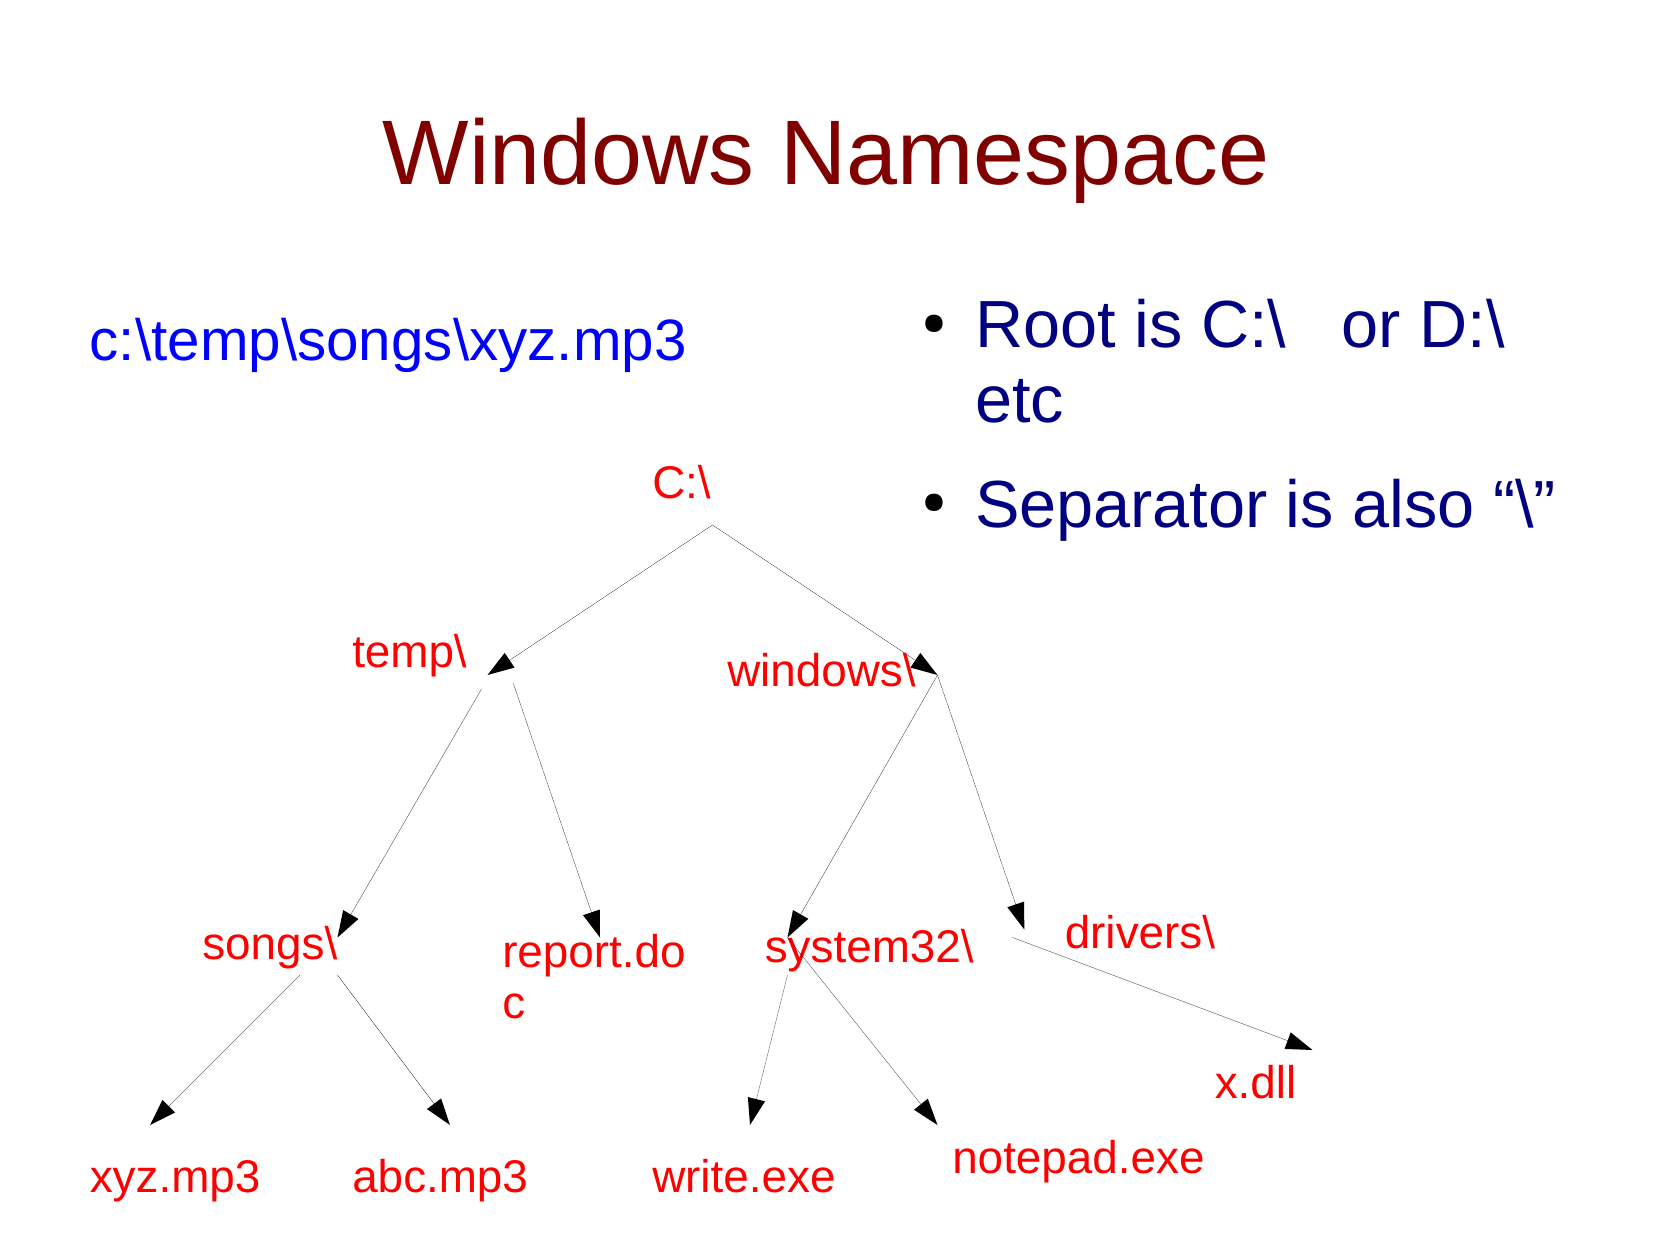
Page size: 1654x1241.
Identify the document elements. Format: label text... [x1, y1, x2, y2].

text_box temp\ [337, 618, 526, 685]
text_box x.dll [1200, 1082, 1463, 1117]
text_box abc.mp3 [337, 1143, 563, 1210]
text_box C:\ [637, 450, 826, 517]
list Root is C:\ or D:\ etc Separator is also “\” [904, 287, 1613, 1082]
title Windows Namespace [82, 49, 1571, 257]
text_box xyz.mp3 [75, 1143, 301, 1210]
text_box windows\ [712, 637, 904, 704]
text_box songs\ [187, 910, 376, 977]
text_box system32\ [750, 913, 904, 1027]
text_box write.exe [637, 1143, 901, 1210]
text_box notepad.exe [937, 1125, 1238, 1192]
text_box c:\temp\songs\xyz.mp3 [75, 300, 751, 380]
text_box report.doc [487, 918, 713, 1036]
